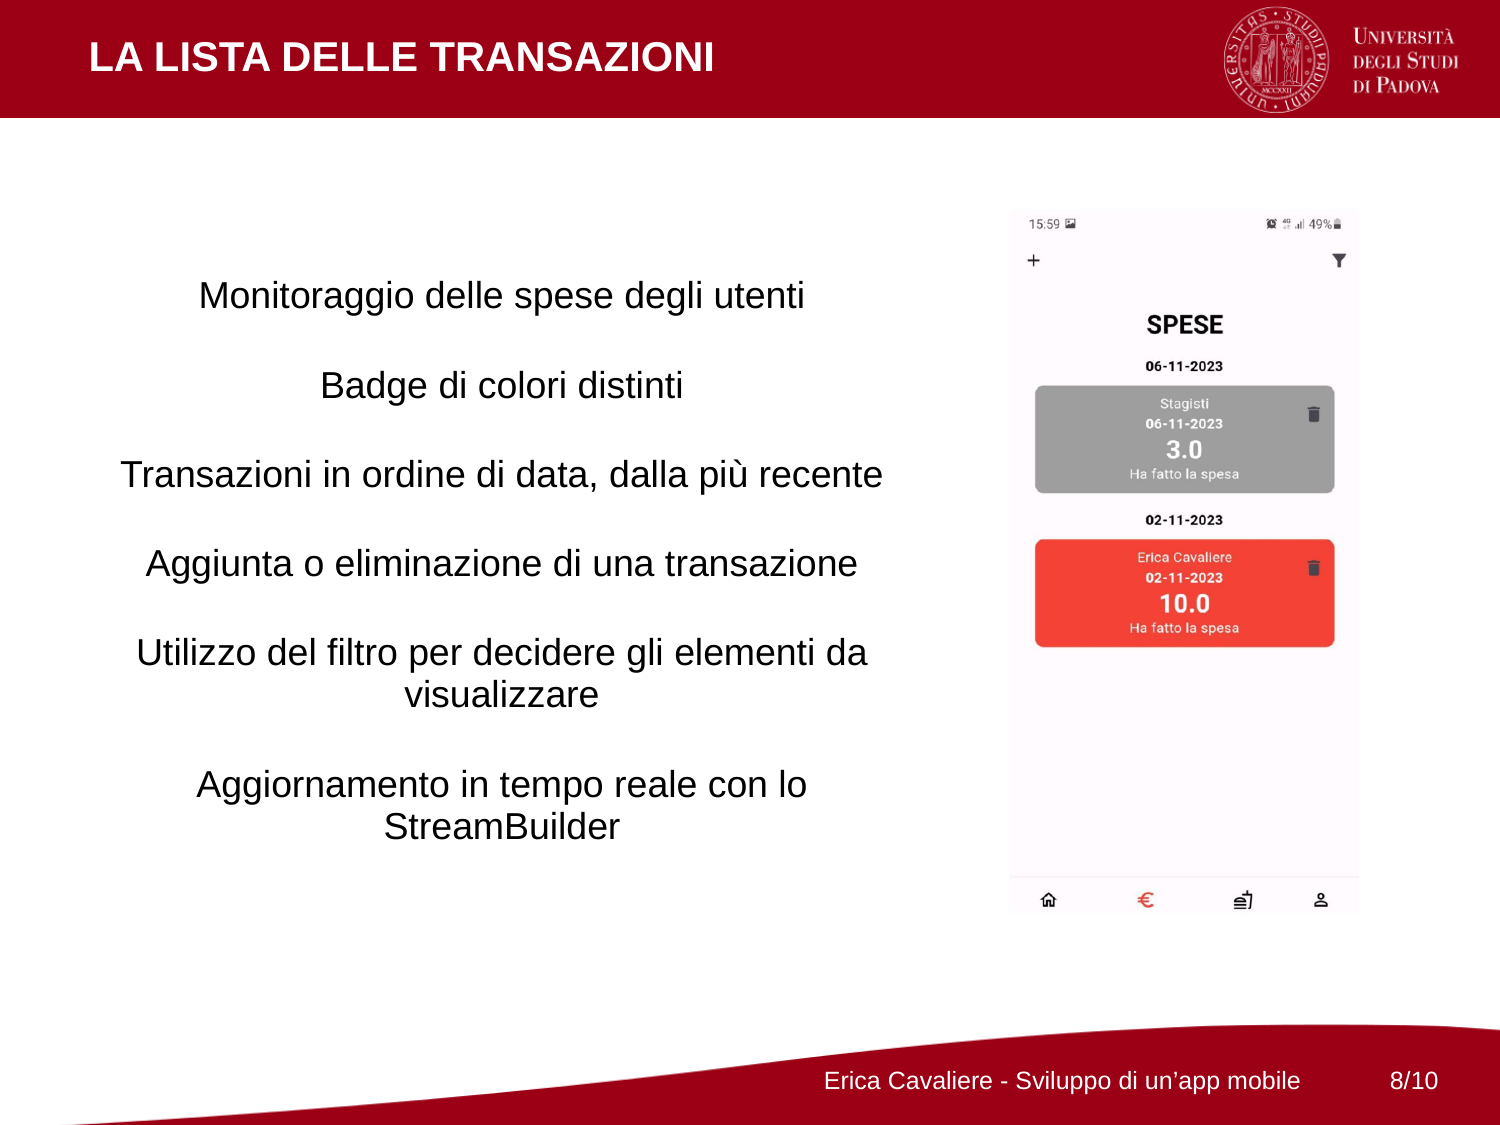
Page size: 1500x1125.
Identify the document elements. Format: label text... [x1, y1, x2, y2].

text_box Monitoraggio delle spese degli utenti Badge di colori distinti Transazioni in ordine di data, dalla più recente Aggiunta o eliminazione di una transazione Utilizzo del filtro per decidere gli elementi da visualizzare Aggiornamento in tempo reale con lo StreamBuilder [88, 206, 916, 916]
text_box 8/10 [1328, 1033, 1500, 1125]
title LA LISTA DELLE TRANSAZIONI [75, 0, 931, 117]
picture [1, 1019, 1500, 1125]
picture [0, 0, 1500, 118]
text_box Erica Cavaliere - Sviluppo di un’app mobile [797, 1033, 1328, 1125]
picture [1006, 206, 1359, 916]
